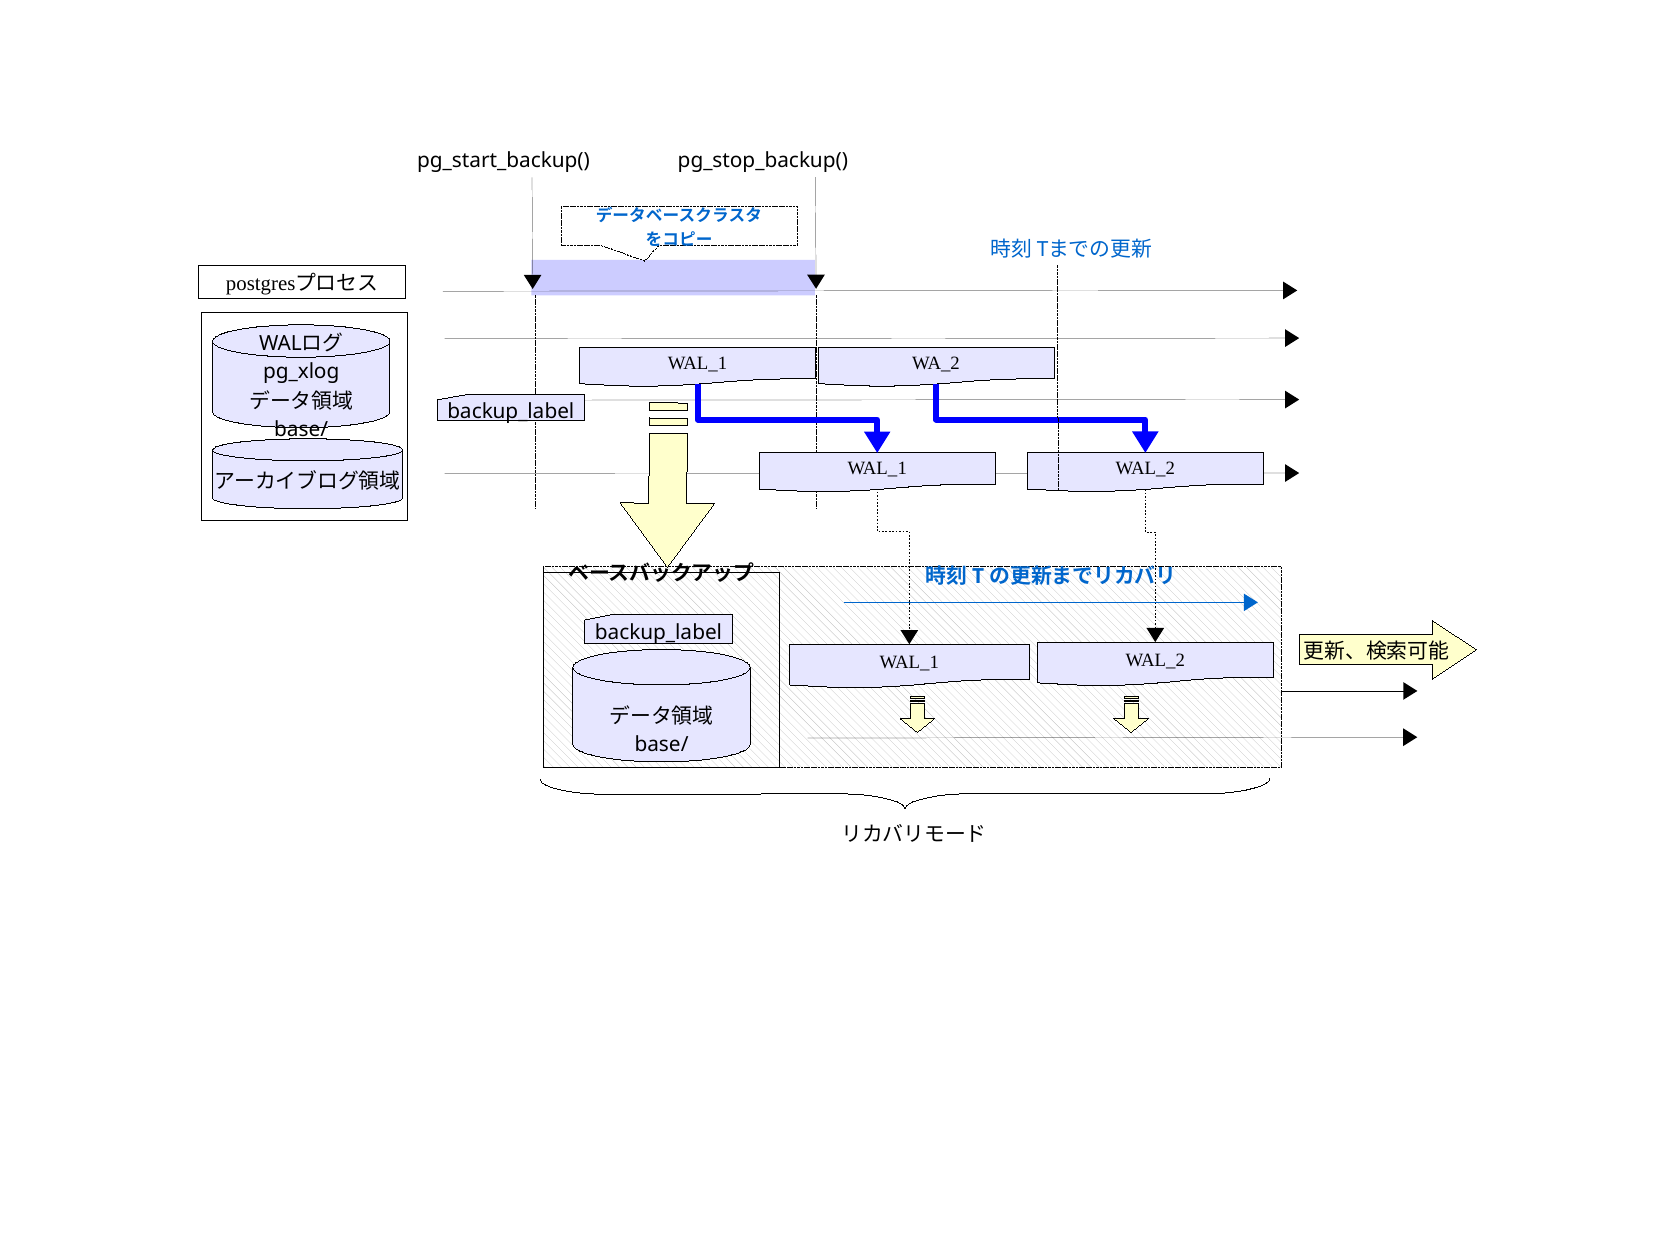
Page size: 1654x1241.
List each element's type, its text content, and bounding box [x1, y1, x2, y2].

text_box [531, 291, 815, 296]
text_box postgresプロセス [198, 265, 406, 299]
text_box [649, 402, 688, 411]
text_box WAL_2 [1037, 642, 1274, 686]
text_box backup_label [584, 614, 733, 644]
text_box [620, 433, 715, 572]
text_box WA_2 [818, 347, 1055, 387]
text_box ベースバックアップ [543, 572, 780, 768]
text_box [622, 566, 635, 572]
text_box データ領域 base/ [572, 649, 751, 762]
text_box [706, 566, 747, 572]
text_box 更新、検索可能 [1299, 620, 1477, 680]
text_box [749, 566, 1282, 768]
text_box pg_start_backup() pg_stop_backup() [402, 137, 935, 181]
text_box WAL_1 [759, 452, 996, 492]
text_box データベースクラスタ をコピー [561, 206, 798, 262]
text_box WAL_2 [1027, 452, 1264, 492]
text_box [543, 566, 621, 572]
text_box [531, 259, 815, 291]
text_box backup_label [437, 394, 585, 421]
text_box 時刻 Tまでの更新 [975, 225, 1193, 269]
text_box WAL_1 [579, 347, 816, 387]
text_box [688, 566, 707, 572]
text_box [649, 417, 688, 426]
text_box アーカイブログ領域 [212, 438, 403, 509]
text_box WAL_1 [789, 644, 1030, 688]
text_box [262, 318, 292, 326]
text_box リカバリモード [826, 810, 1003, 854]
text_box WALログ pg_xlog データ領域 base/ [212, 324, 390, 428]
